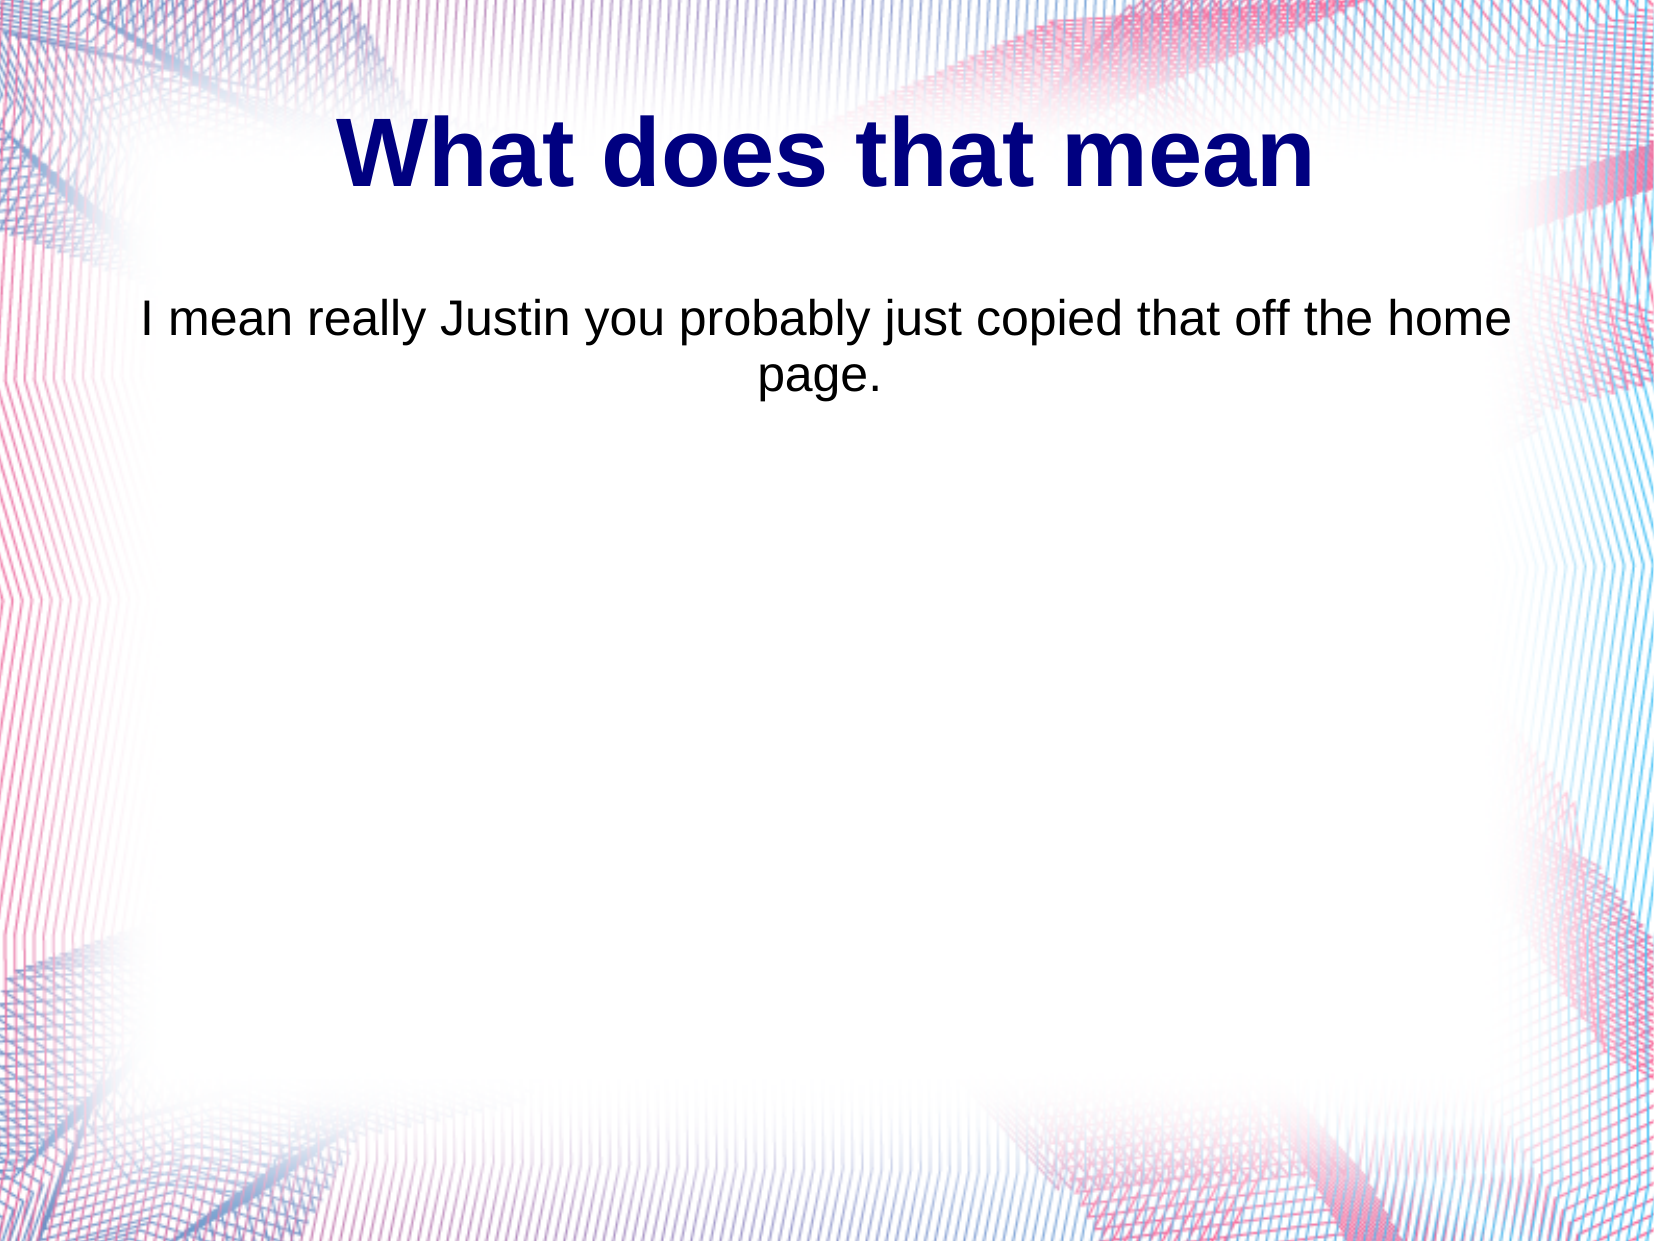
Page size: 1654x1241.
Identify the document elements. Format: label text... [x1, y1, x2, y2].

title What does that mean [82, 49, 1571, 257]
list I mean really Justin you probably just copied that off the home page. [82, 290, 1571, 1109]
picture [0, 0, 1654, 1241]
